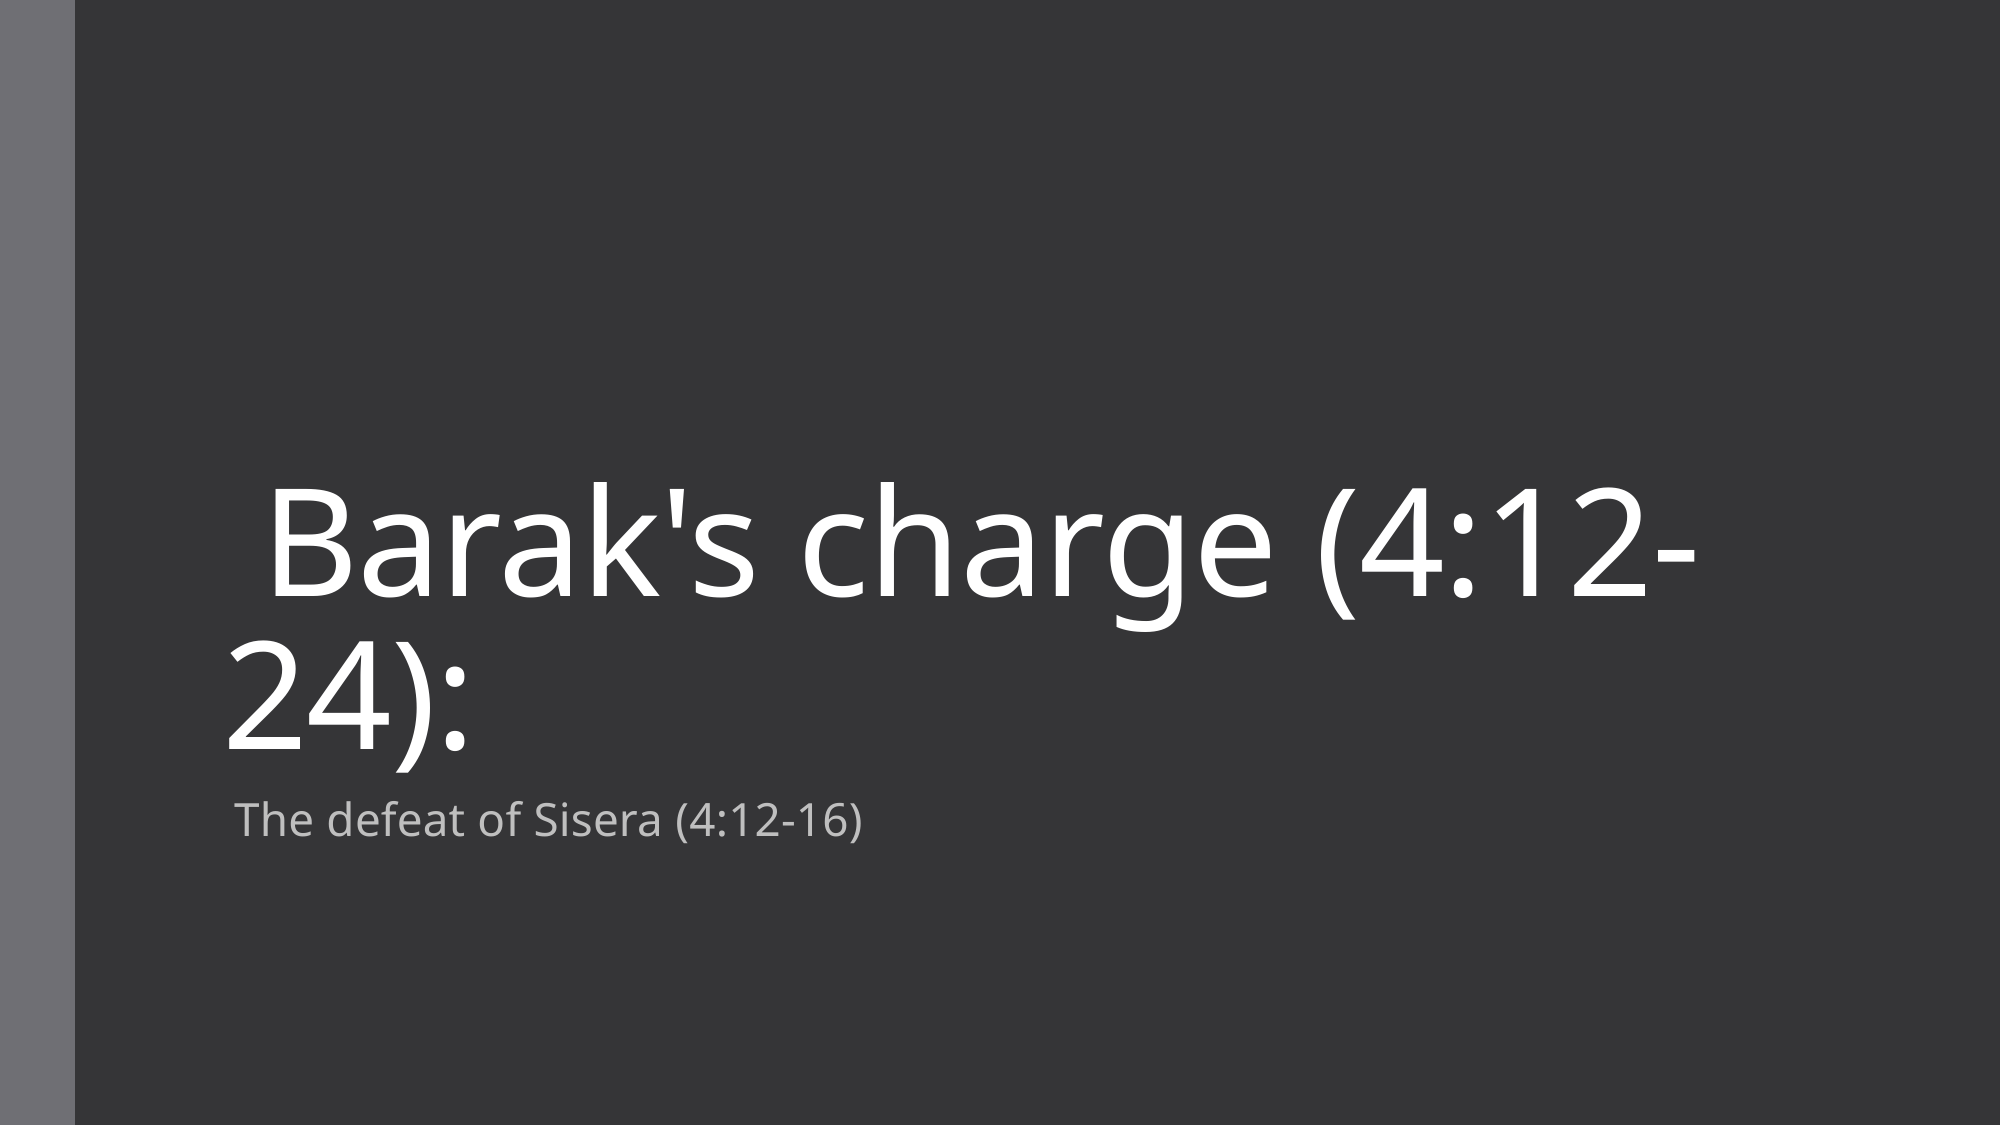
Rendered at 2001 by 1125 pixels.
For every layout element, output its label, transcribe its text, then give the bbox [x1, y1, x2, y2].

title Barak's charge (4:12-24): [206, 124, 1752, 787]
subtitle The defeat of Sisera (4:12-16) [206, 787, 1752, 1066]
